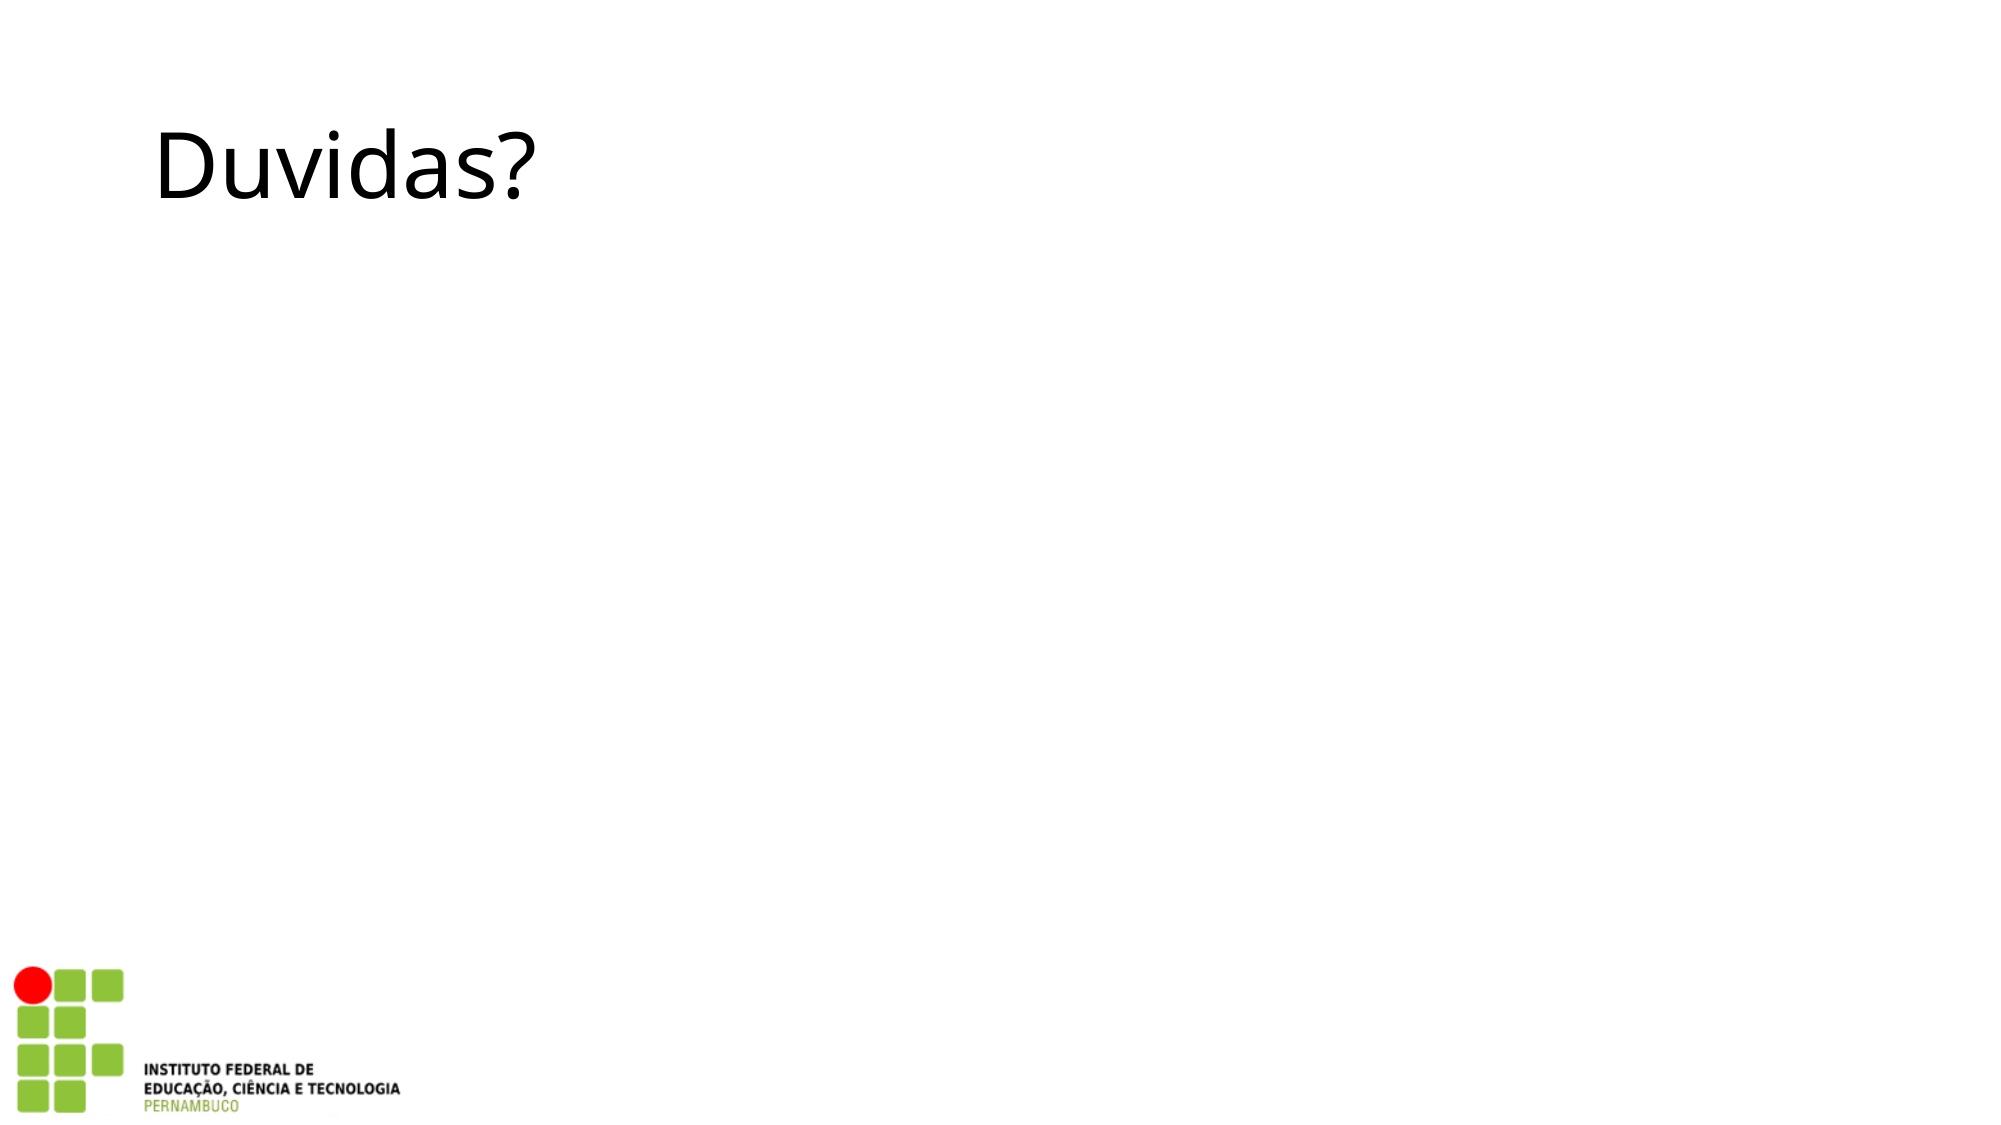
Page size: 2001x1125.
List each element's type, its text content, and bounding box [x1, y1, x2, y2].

picture [5, 959, 408, 1118]
title Duvidas? [137, 59, 1863, 278]
